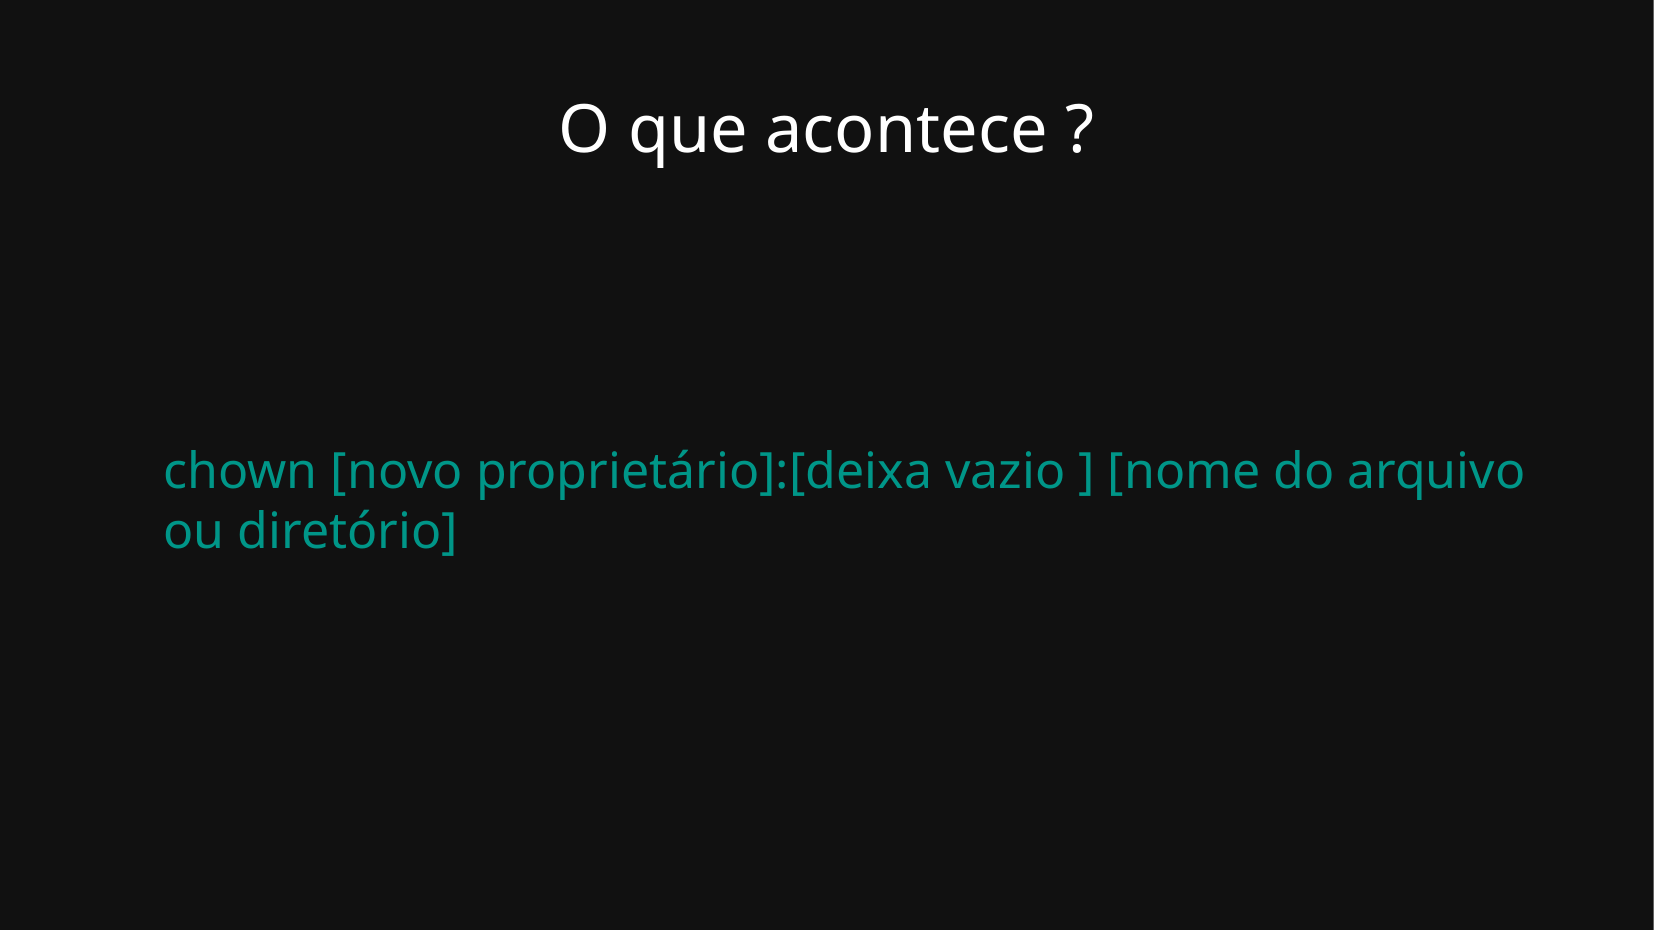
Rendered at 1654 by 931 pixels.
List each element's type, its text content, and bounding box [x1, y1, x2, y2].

text_box O que acontece ? [82, 73, 1571, 177]
text_box chown [novo proprietário]:[deixa vazio ] [nome do arquivo ou diretório] [148, 424, 1571, 507]
